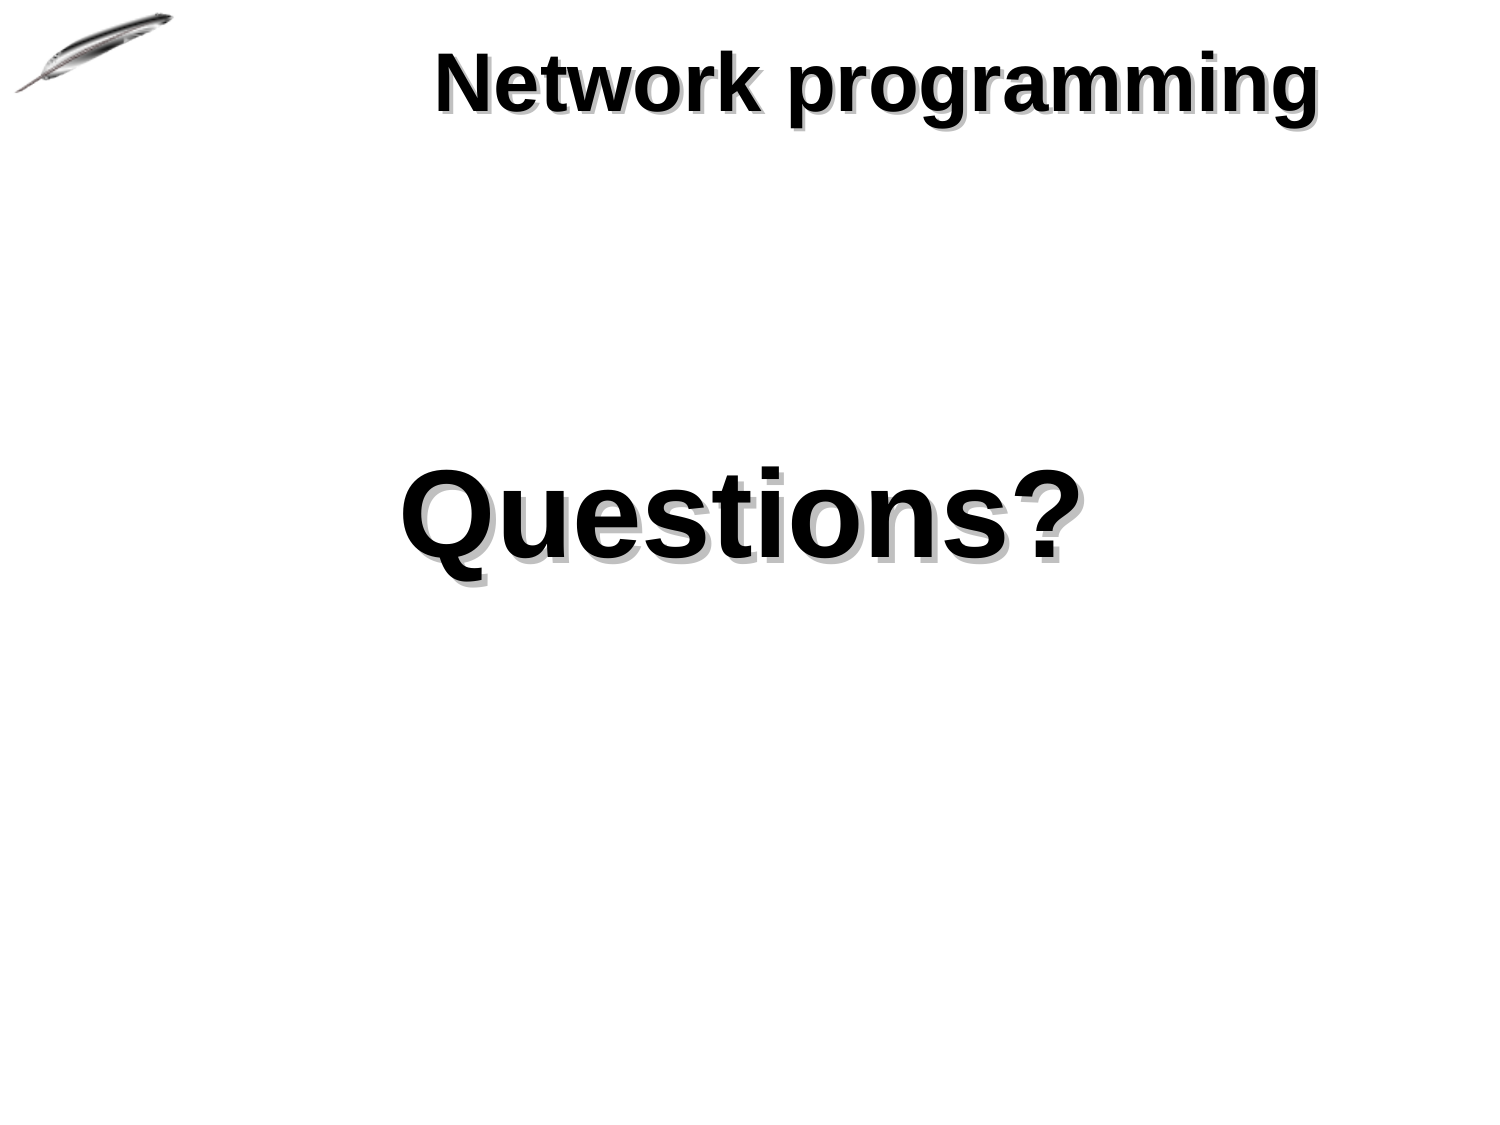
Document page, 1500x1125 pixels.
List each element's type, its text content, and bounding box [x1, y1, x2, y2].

title Network programming [419, 11, 1459, 161]
picture [11, 11, 179, 95]
list Questions? [383, 444, 1140, 646]
